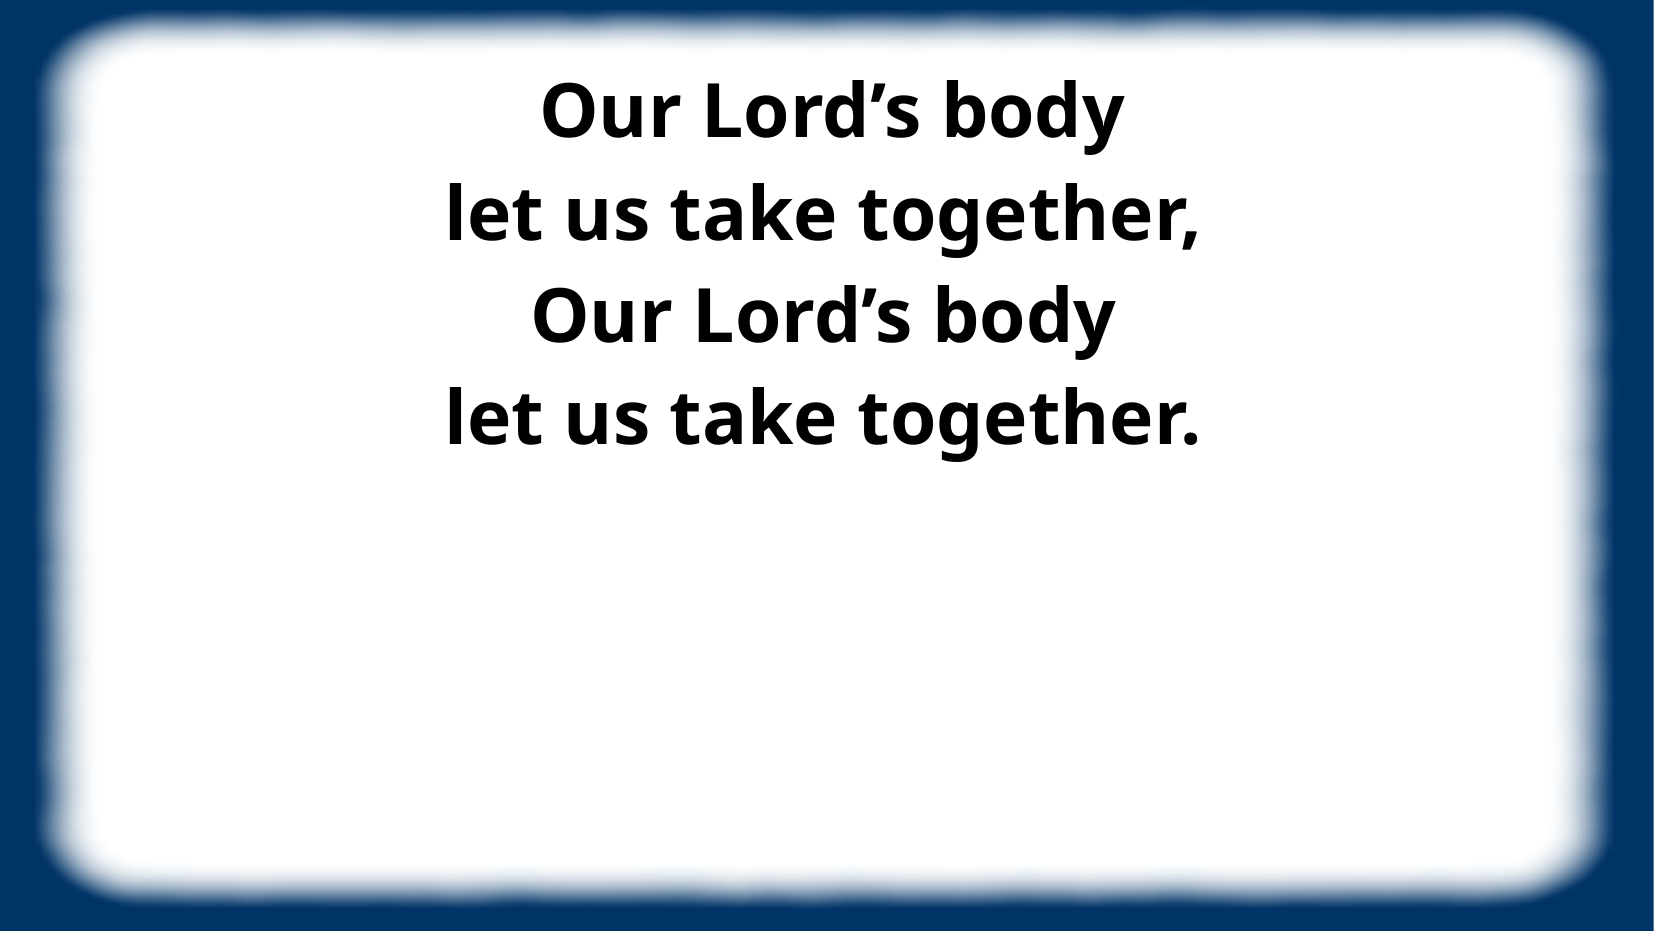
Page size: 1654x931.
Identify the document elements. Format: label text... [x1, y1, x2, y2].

picture [0, 0, 1654, 931]
text_box Our Lord’s body let us take together, Our Lord’s body let us take together. [103, 50, 1544, 465]
